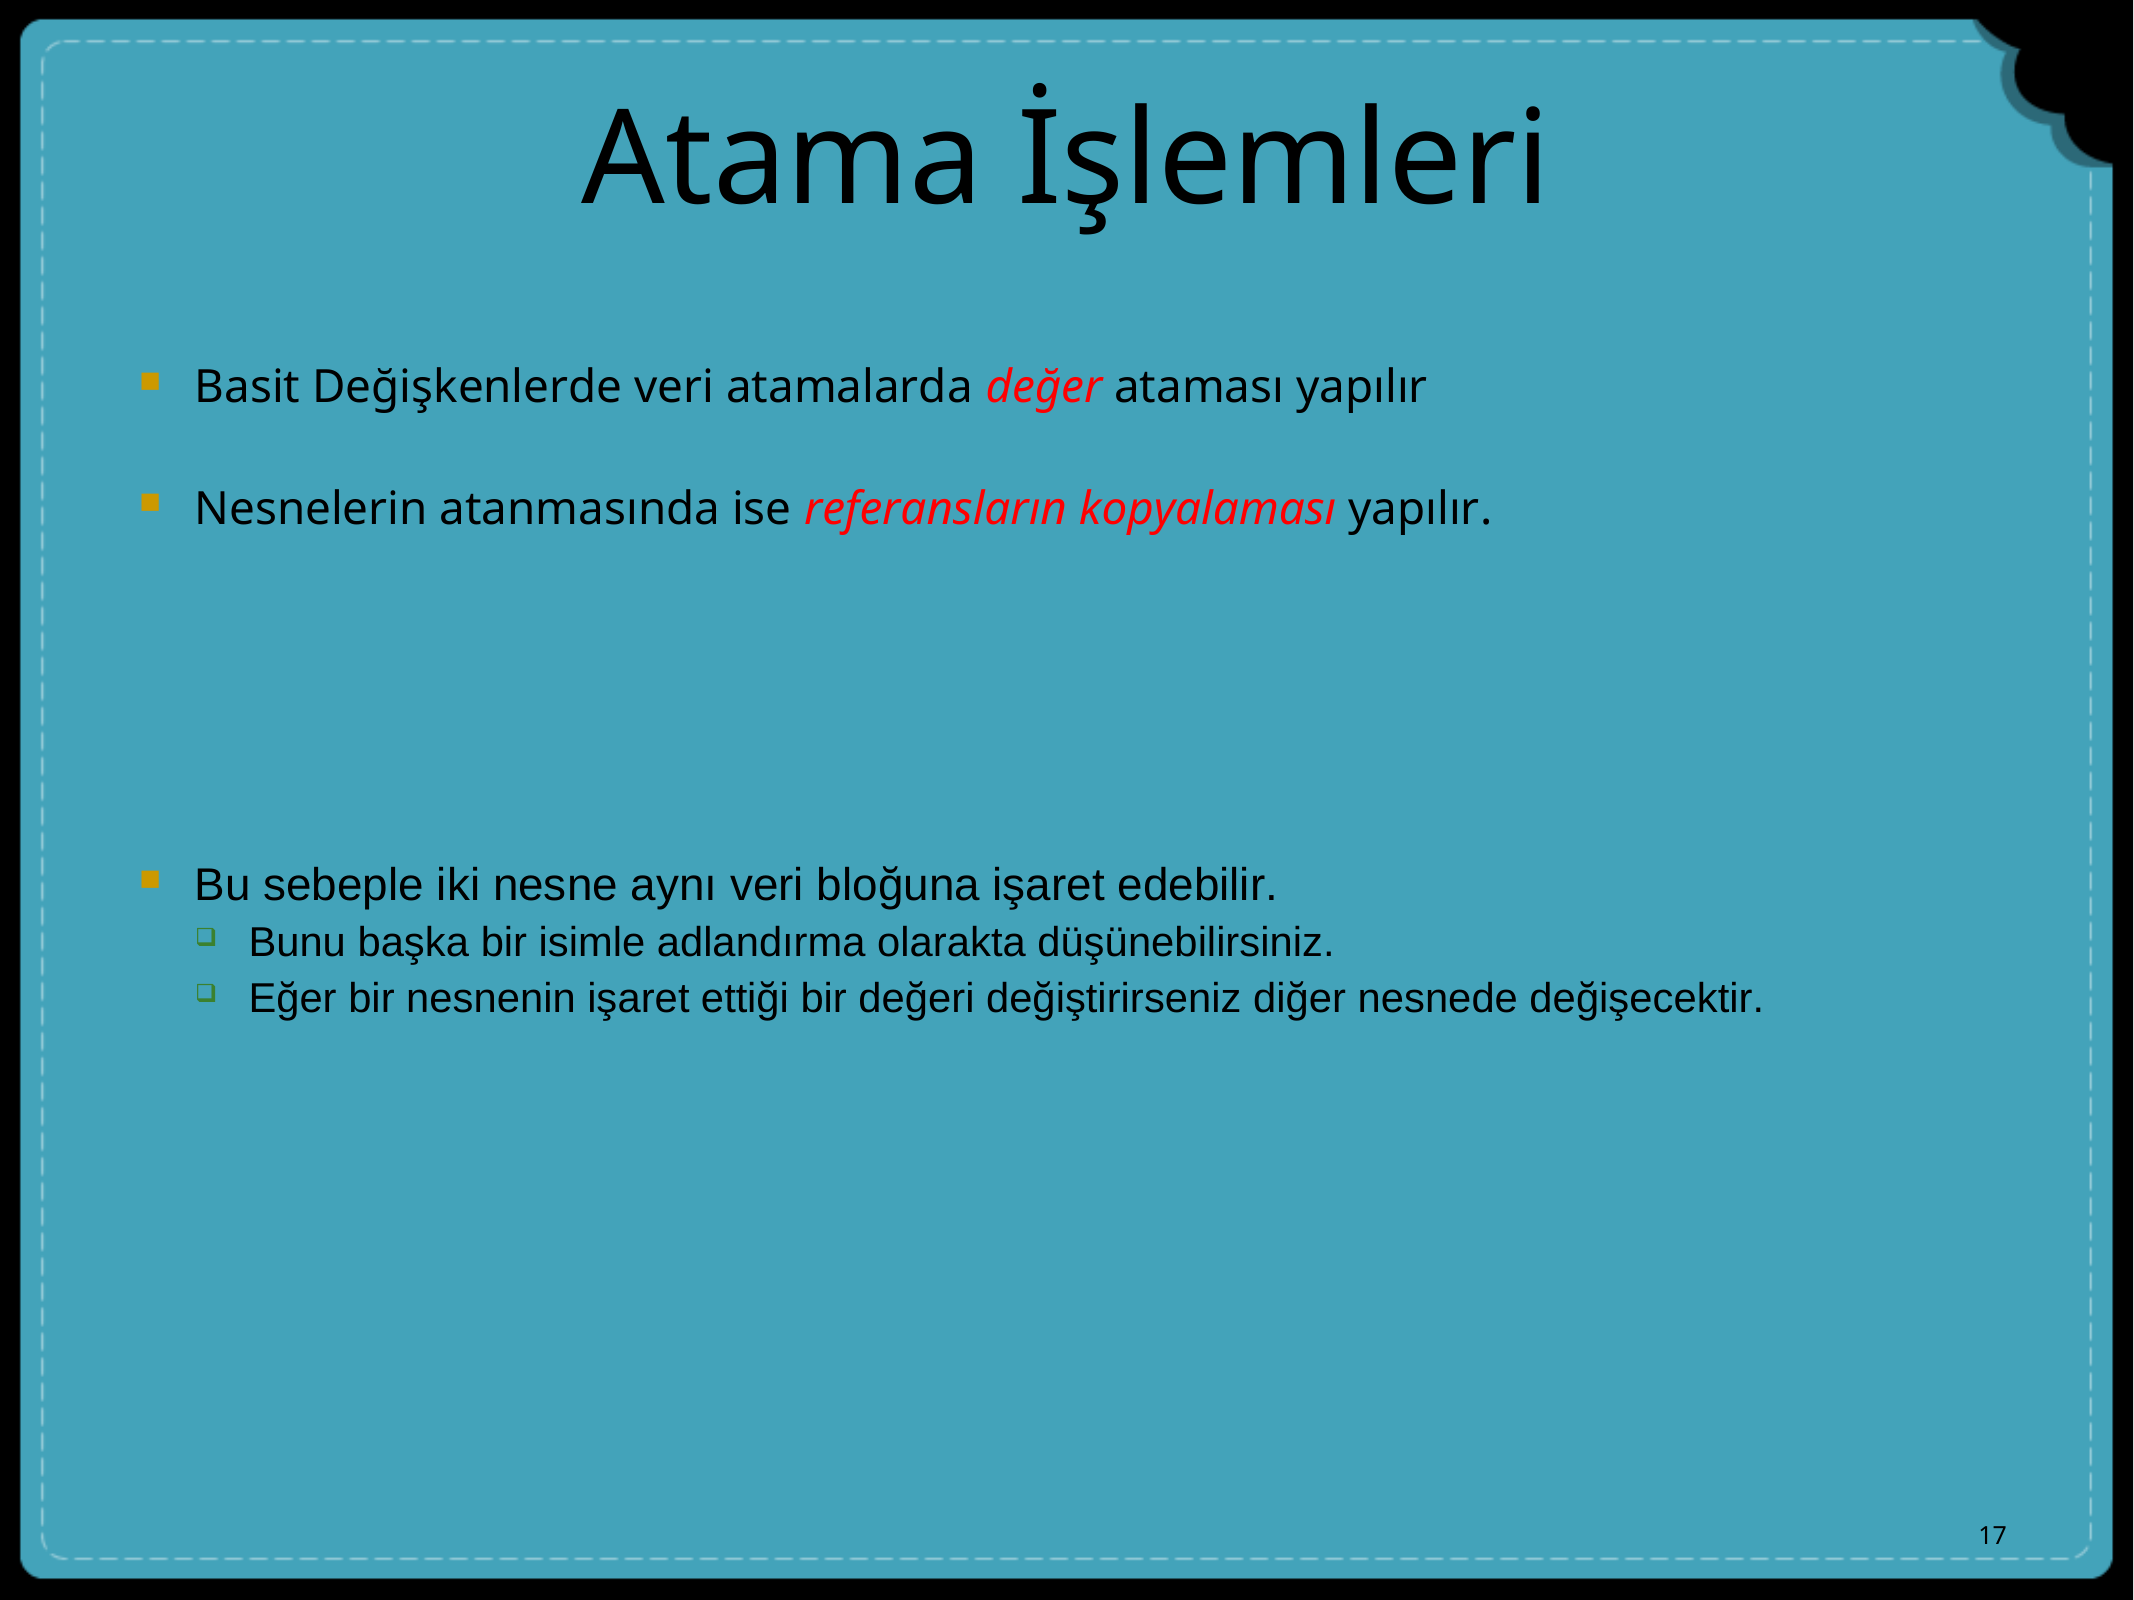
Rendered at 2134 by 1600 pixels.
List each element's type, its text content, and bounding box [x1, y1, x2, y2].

list Bu sebeple iki nesne aynı veri bloğuna işaret edebilir. Bunu başka bir isimle adlandırma olarakta düşünebilirsiniz. Eğer bir nesnenin işaret ettiği bir değeri değiştirirseniz diğer nesnede değişecektir. [124, 853, 2027, 1440]
list Basit Değişkenlerde veri atamalarda değer ataması yapılır Nesnelerin atanmasında ise referansların kopyalaması yapılır. [124, 355, 2027, 767]
picture [0, 0, 2134, 1600]
title Atama İşlemleri [106, 64, 2027, 311]
